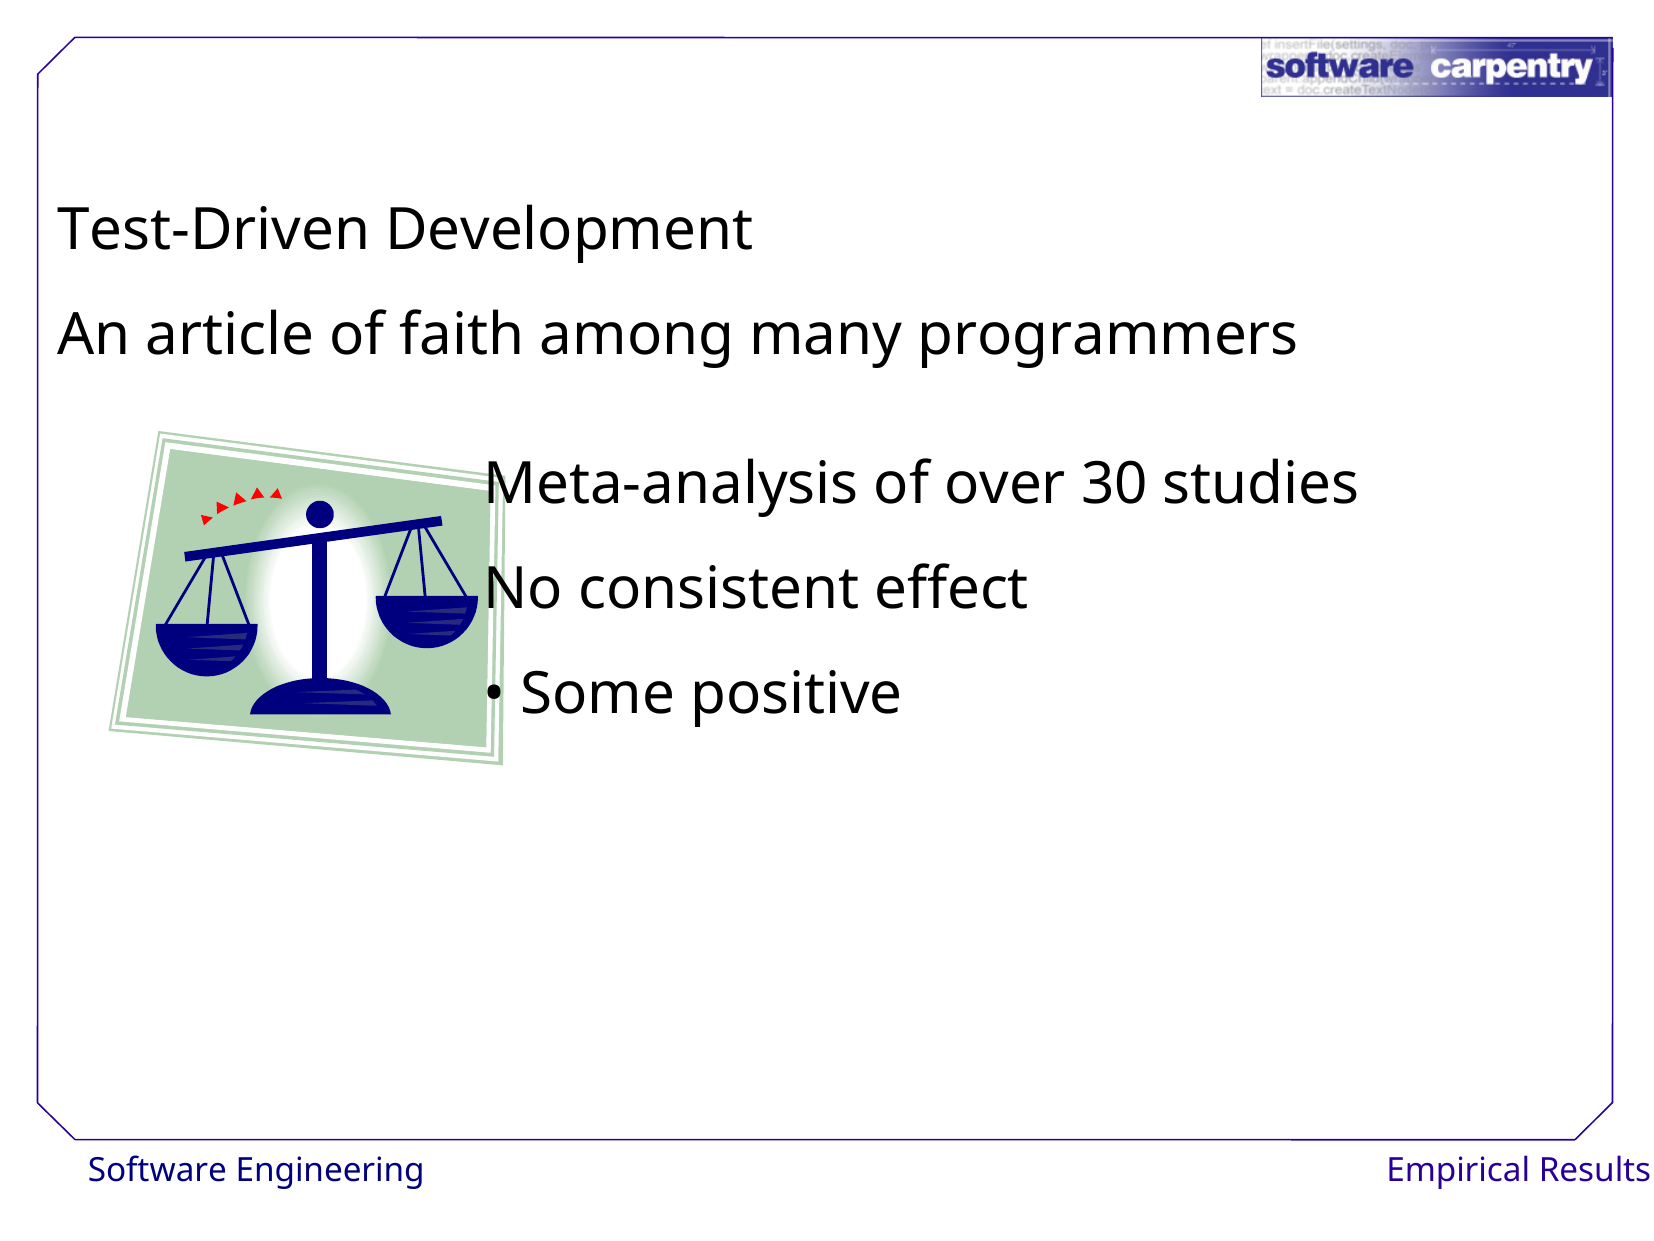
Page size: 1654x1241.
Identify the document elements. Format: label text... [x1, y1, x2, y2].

picture [108, 430, 506, 766]
text_box Test-Driven Development An article of faith among many programmers [42, 148, 1464, 375]
picture [1261, 39, 1613, 97]
text_box Meta-analysis of over 30 studies No consistent effect • Some positive [468, 402, 1525, 733]
